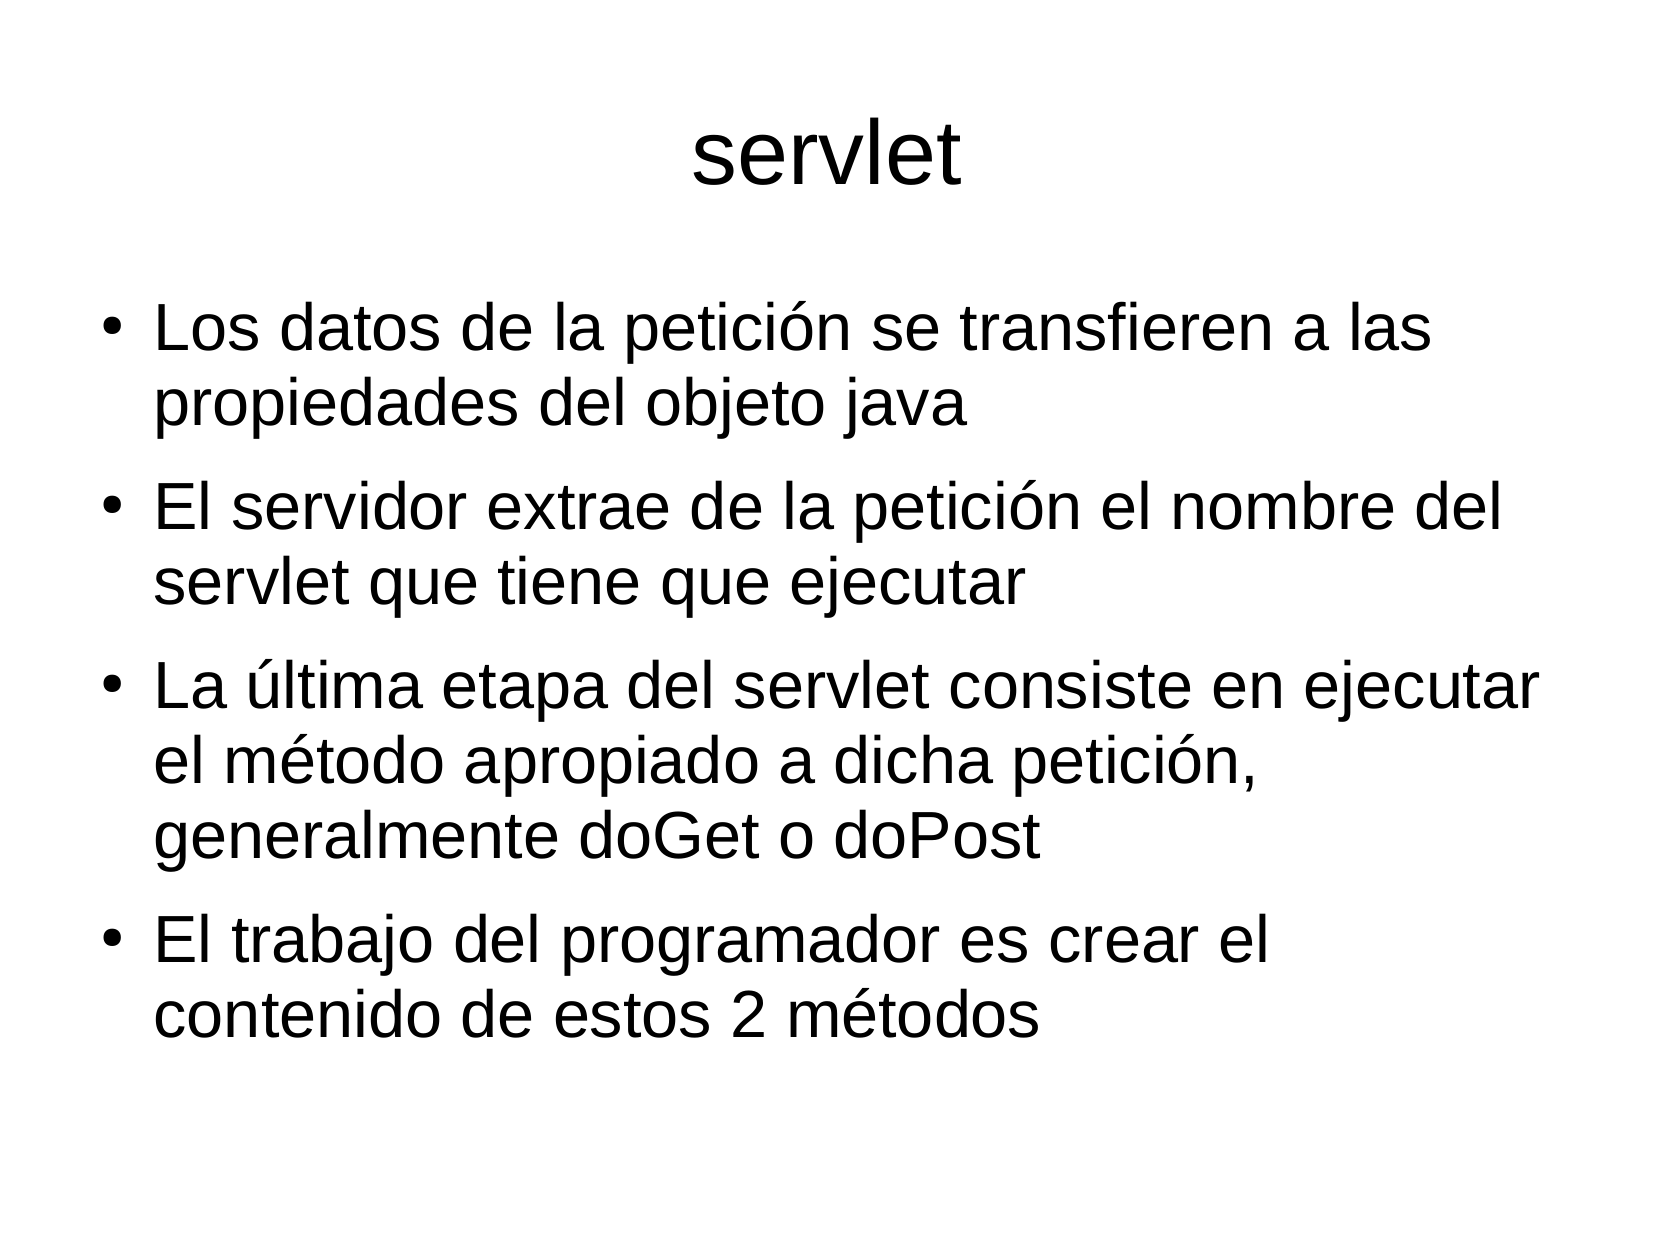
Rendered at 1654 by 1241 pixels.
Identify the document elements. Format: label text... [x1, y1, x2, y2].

list Los datos de la petición se transfieren a las propiedades del objeto java El servidor extrae de la petición el nombre del servlet que tiene que ejecutar La última etapa del servlet consiste en ejecutar el método apropiado a dicha petición, generalmente doGet o doPost El trabajo del programador es crear el contenido de estos 2 métodos [82, 290, 1571, 1109]
title servlet [82, 49, 1571, 257]
